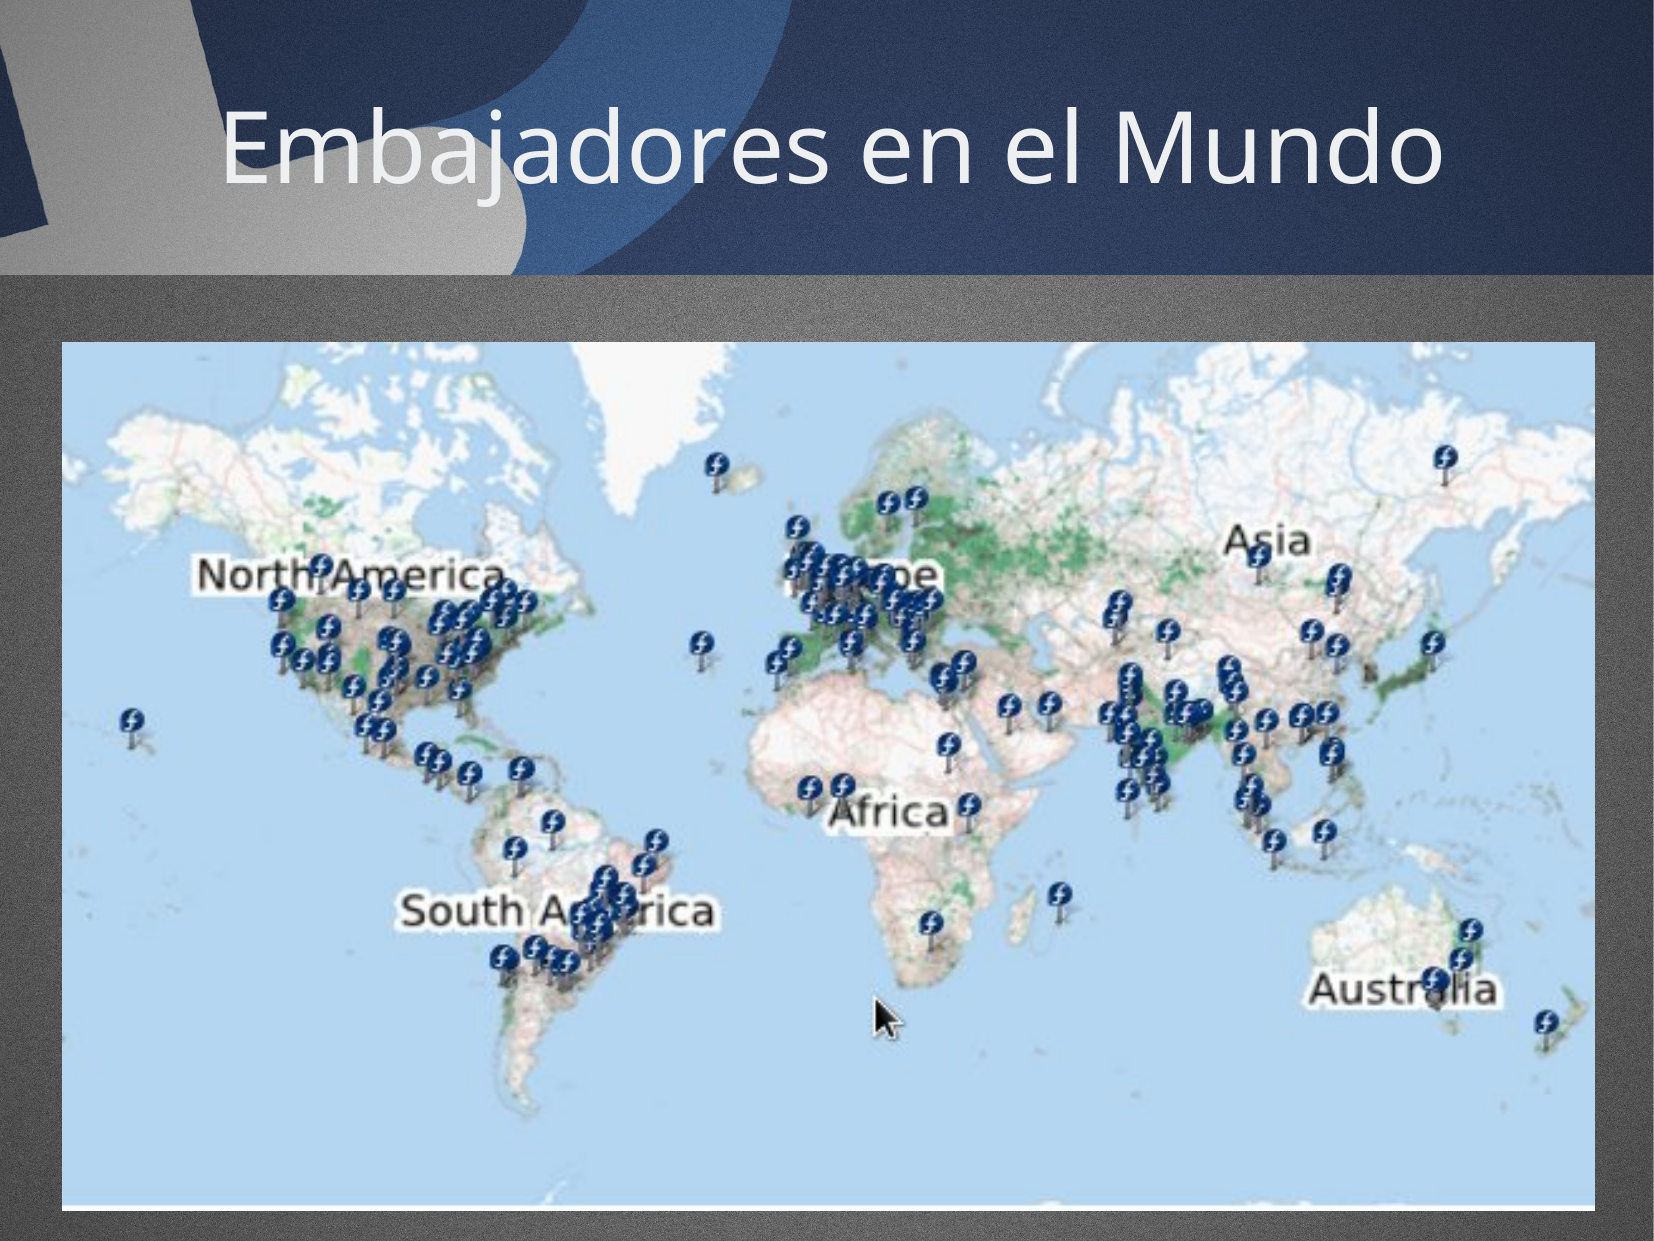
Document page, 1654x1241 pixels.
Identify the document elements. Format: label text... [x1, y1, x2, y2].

picture [0, 0, 1654, 1241]
text_box Embajadores en el Mundo [88, 43, 1577, 252]
